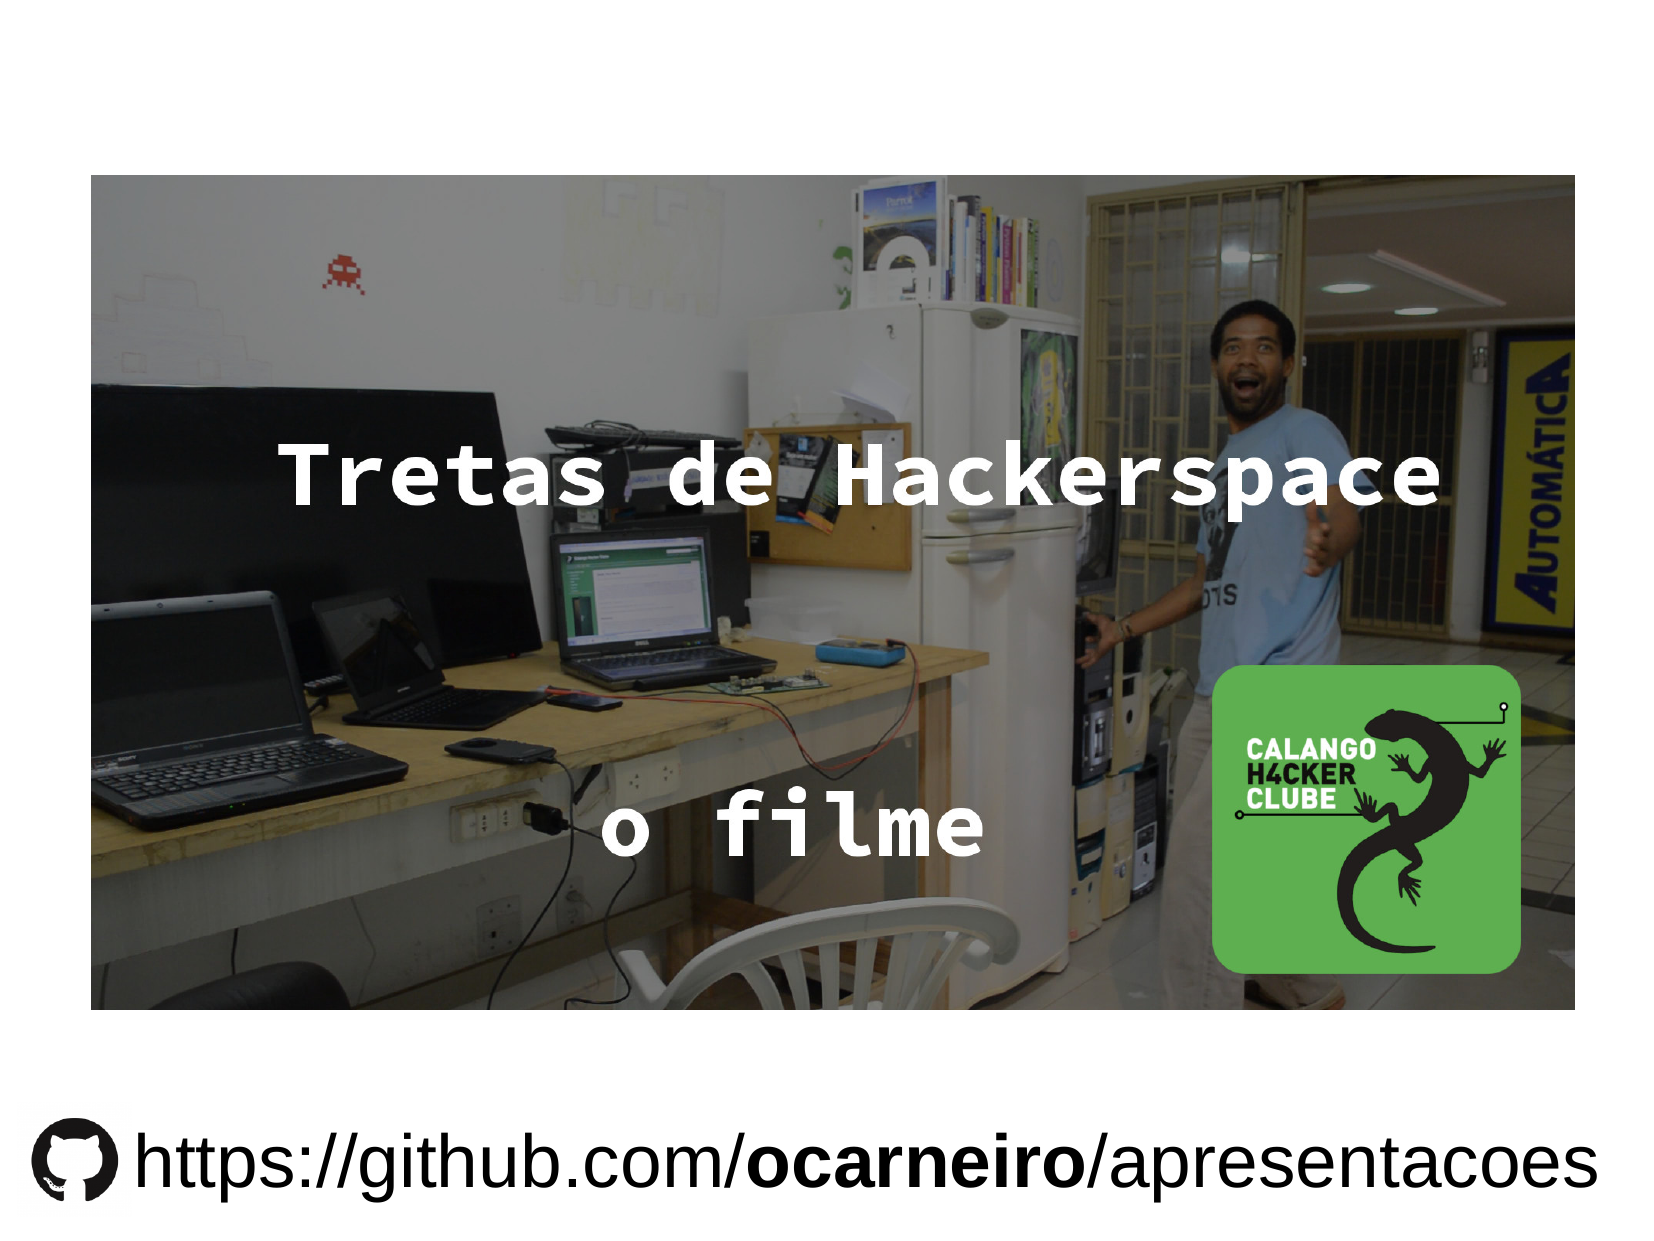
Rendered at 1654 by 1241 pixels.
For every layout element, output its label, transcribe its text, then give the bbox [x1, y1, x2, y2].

picture [17, 1102, 132, 1217]
picture [91, 175, 1575, 1010]
text_box https://github.com/ocarneiro/apresentacoes [132, 1112, 1624, 1212]
